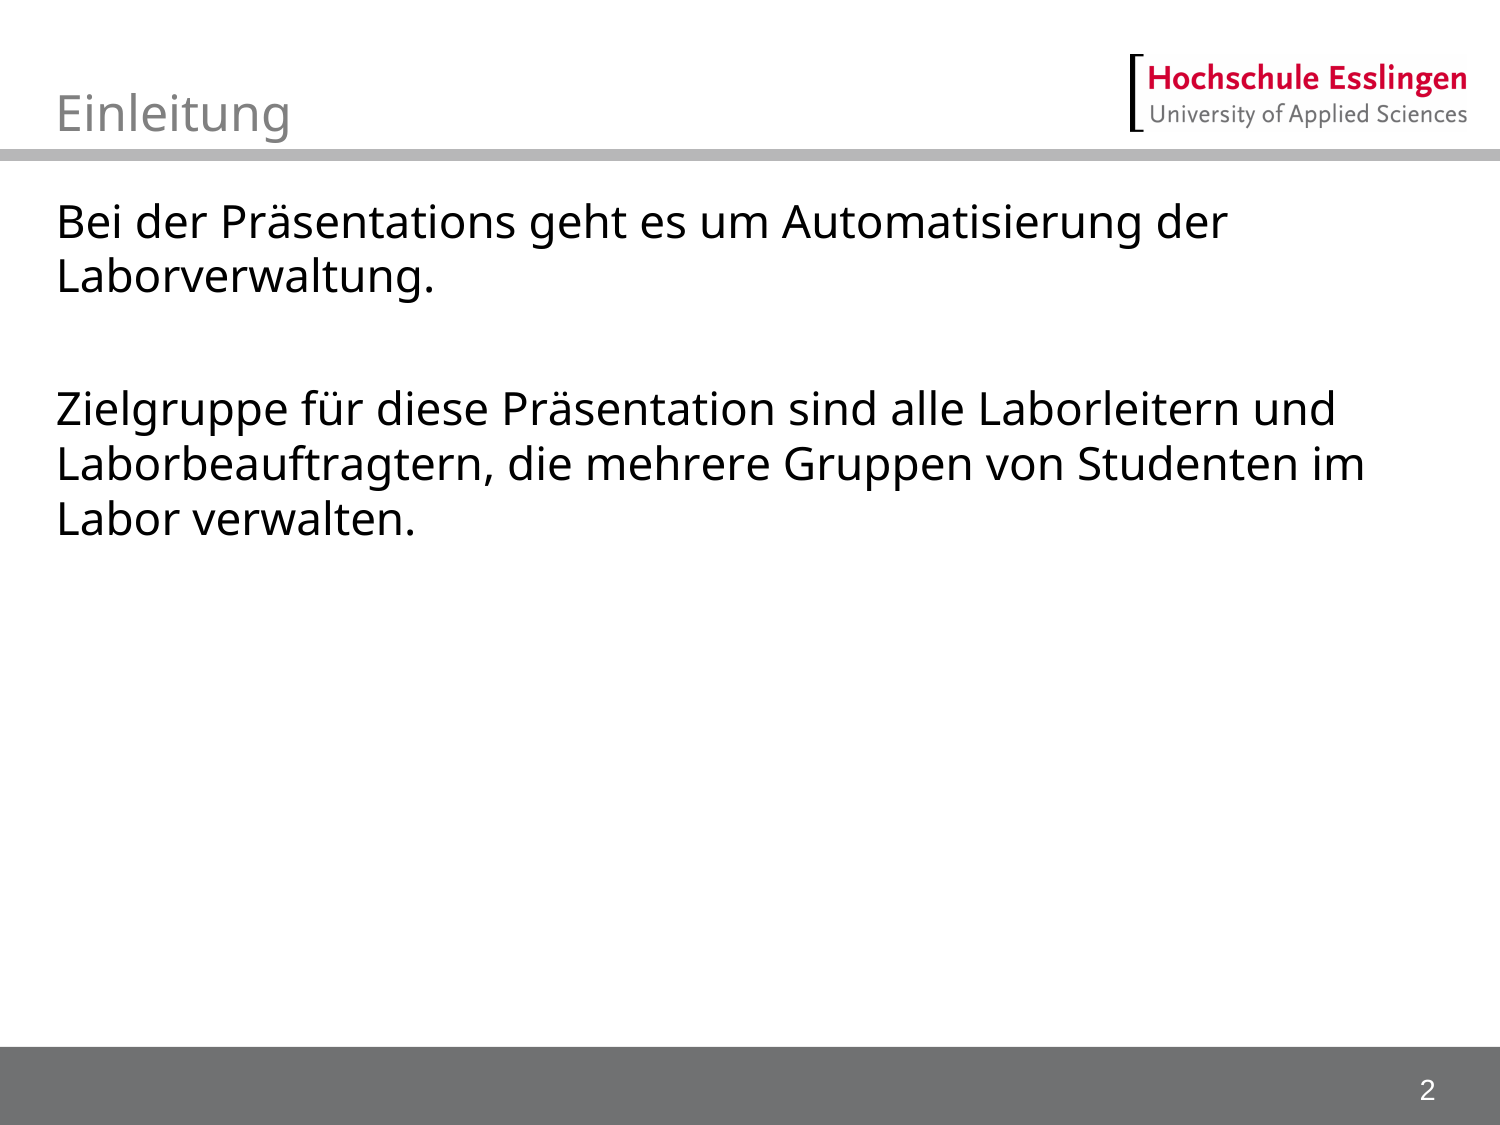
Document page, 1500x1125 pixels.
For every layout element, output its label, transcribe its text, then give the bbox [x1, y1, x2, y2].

list Bei der Präsentations geht es um Automatisierung der Laborverwaltung. Zielgruppe für diese Präsentation sind alle Laborleitern und Laborbeauftragtern, die mehrere Gruppen von Studenten im Labor verwalten. [41, 184, 1447, 985]
picture [1130, 54, 1467, 132]
title Einleitung [41, 0, 1105, 149]
